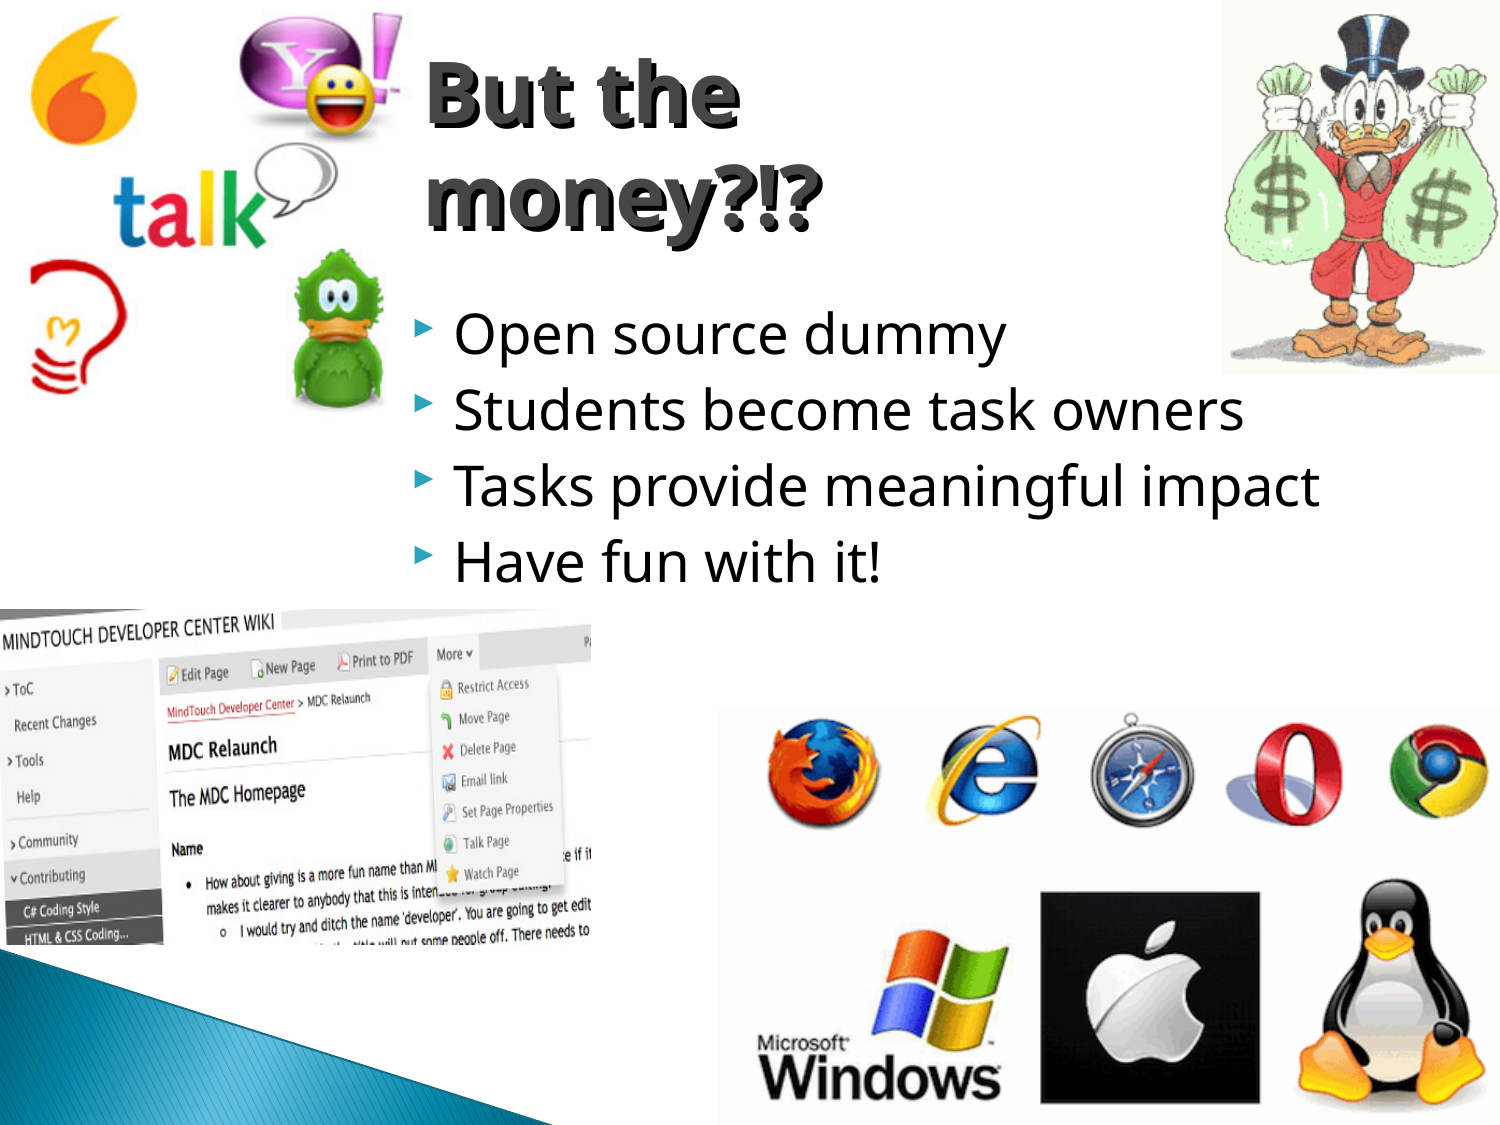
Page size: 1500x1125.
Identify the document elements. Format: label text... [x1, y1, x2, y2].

title But the money?!? [407, 30, 1154, 219]
picture [718, 707, 1500, 1125]
picture [0, 0, 421, 421]
list Open source dummy Students become task owners Tasks provide meaningful impact Have fun with it! [360, 290, 1500, 1034]
picture [0, 609, 591, 945]
picture [1222, 0, 1500, 374]
